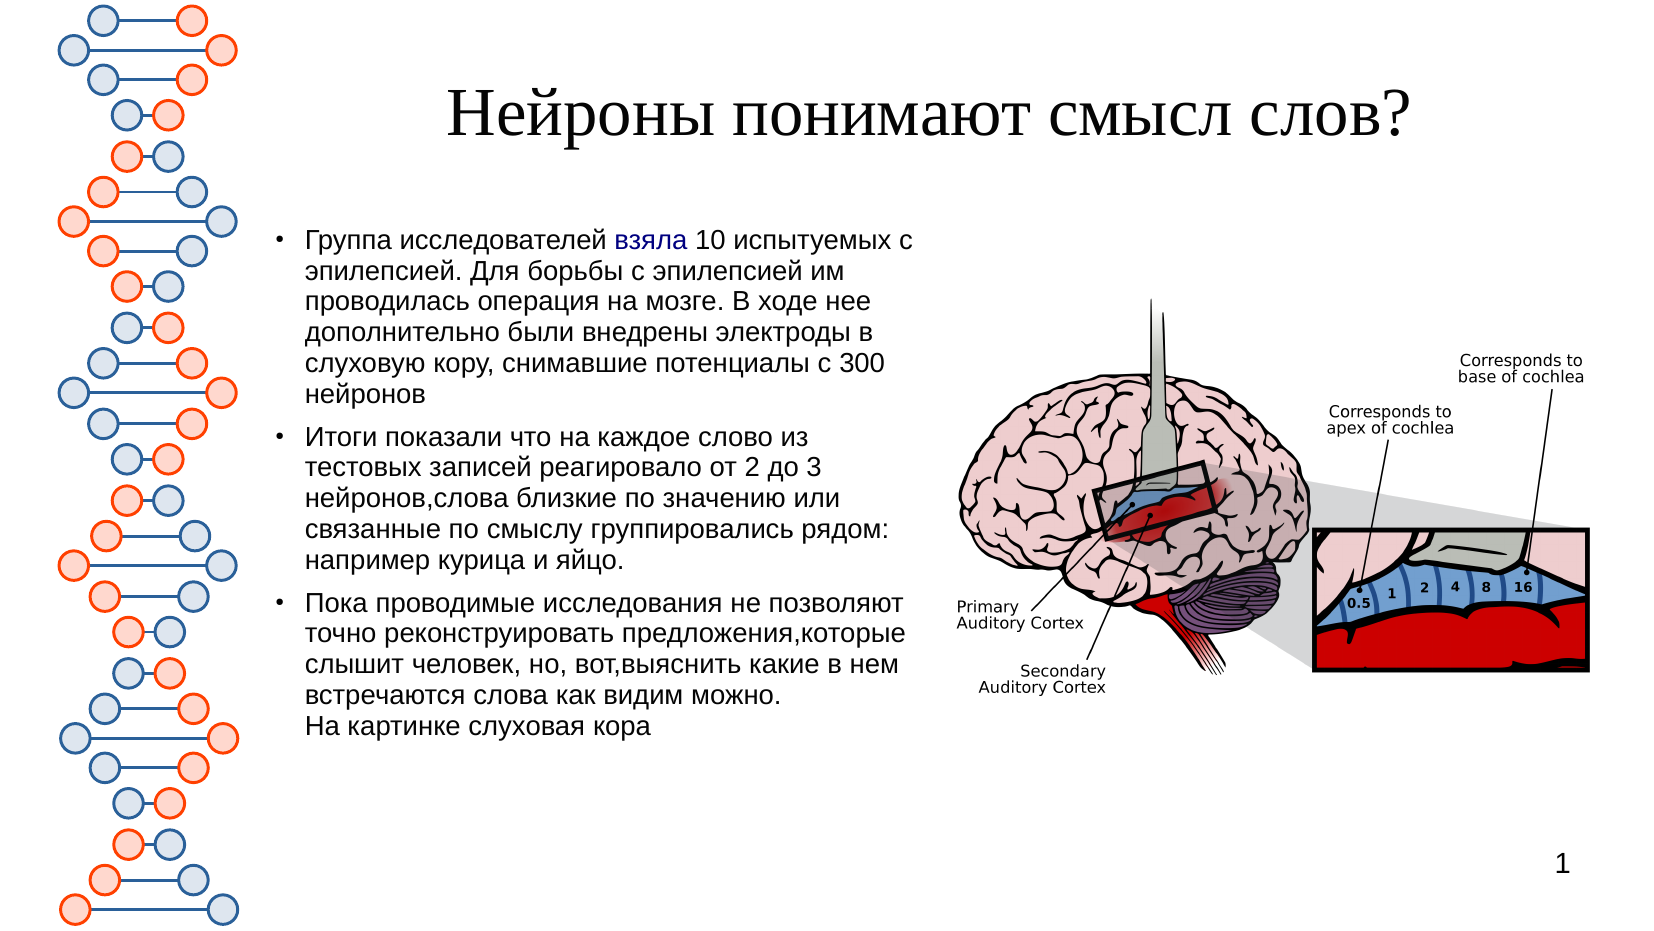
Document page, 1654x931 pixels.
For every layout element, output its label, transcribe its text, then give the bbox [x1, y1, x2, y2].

title Нейроны понимают смысл слов? [265, 35, 1595, 189]
list Группа исследователей взяла 10 испытуемых с эпилепсией. Для борьбы с эпилепсией им проводилась операция на мозге. В ходе нее дополнительно были внедрены электроды в слуховую кору, снимавшие потенциалы с 300 нейронов Итоги показали что на каждое слово из тестовых записей реагировало от 2 до 3 нейронов,слова близкие по значению или связанные по смыслу группировались рядом: например курица и яйцо. Пока проводимые исследования не позволяют точно реконструировать предложения,которые слышит человек, но, вот,выяснить какие в нем встречаются слова как видим можно. На картинке слуховая кора [265, 224, 915, 764]
picture [946, 291, 1595, 697]
